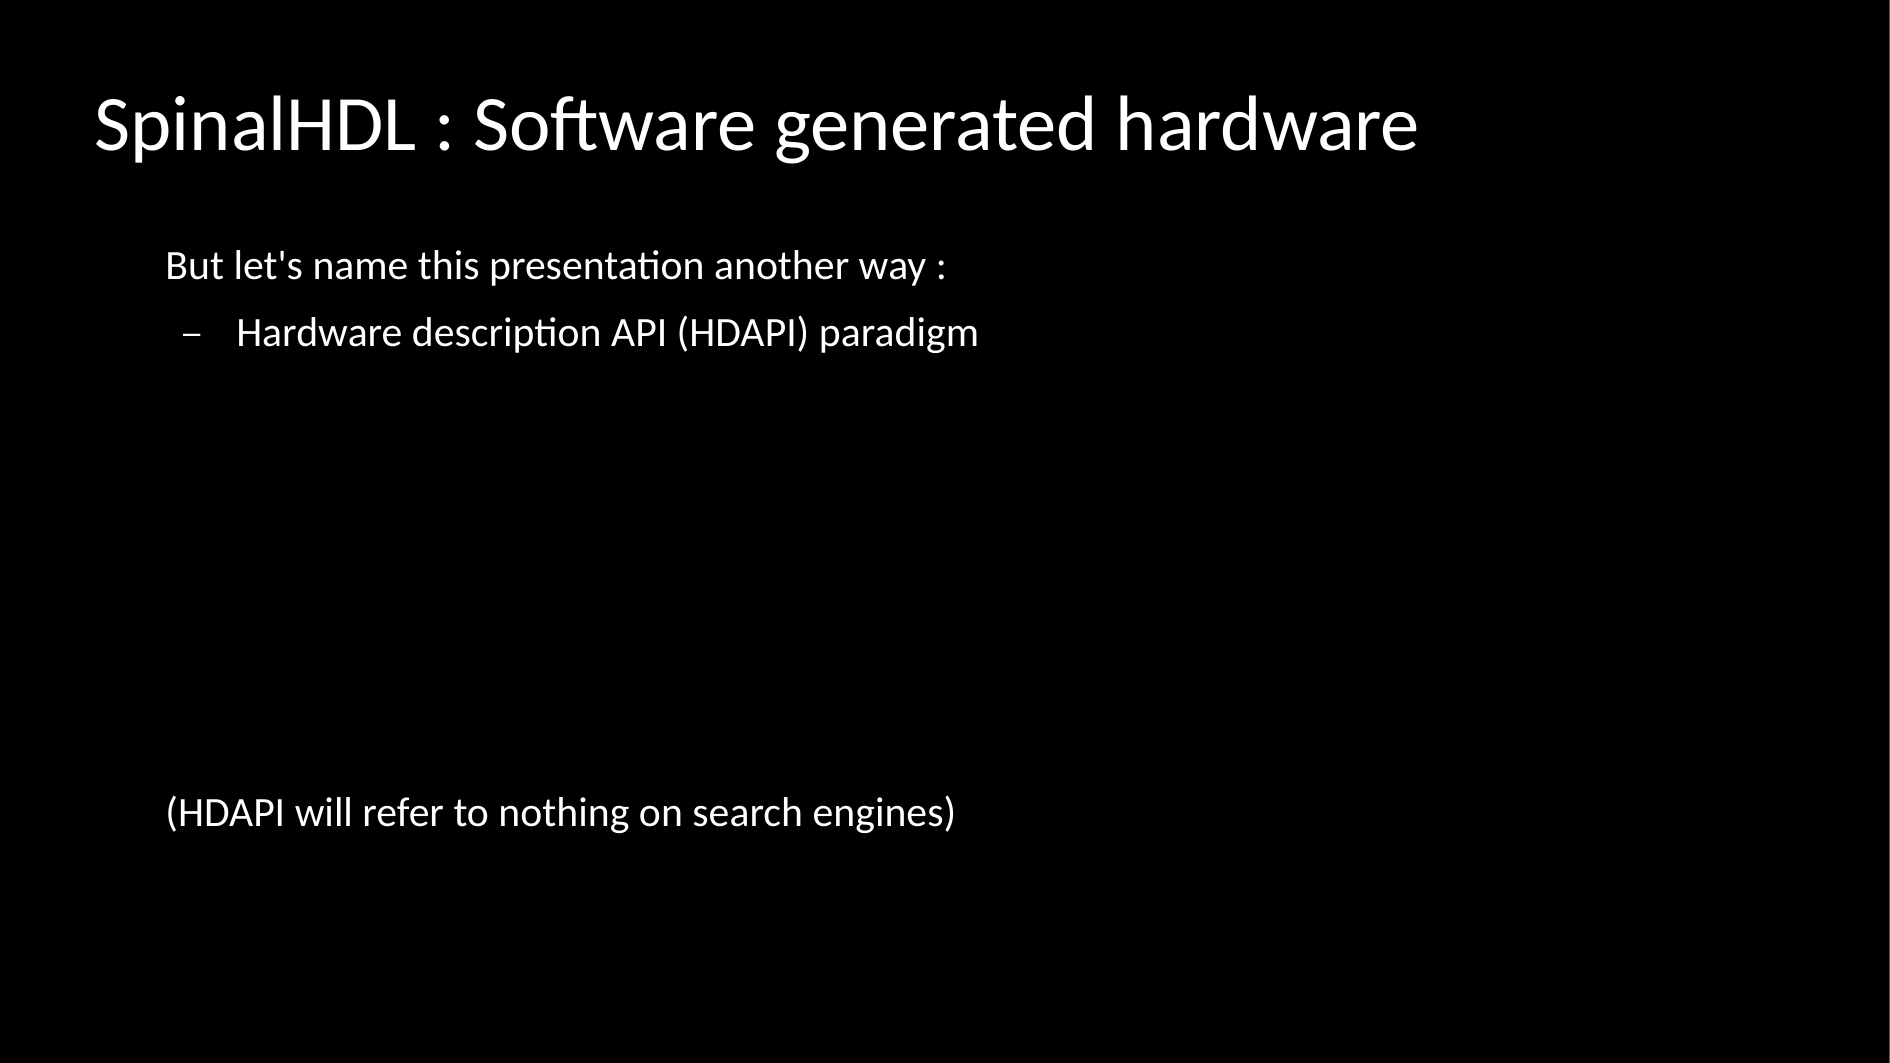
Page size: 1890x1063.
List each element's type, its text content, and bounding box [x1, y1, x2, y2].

list But let's name this presentation another way : Hardware description API (HDAPI) paradigm (HDAPI will refer to nothing on search engines) [94, 248, 1796, 958]
title SpinalHDL : Software generated hardware [94, 42, 1796, 220]
